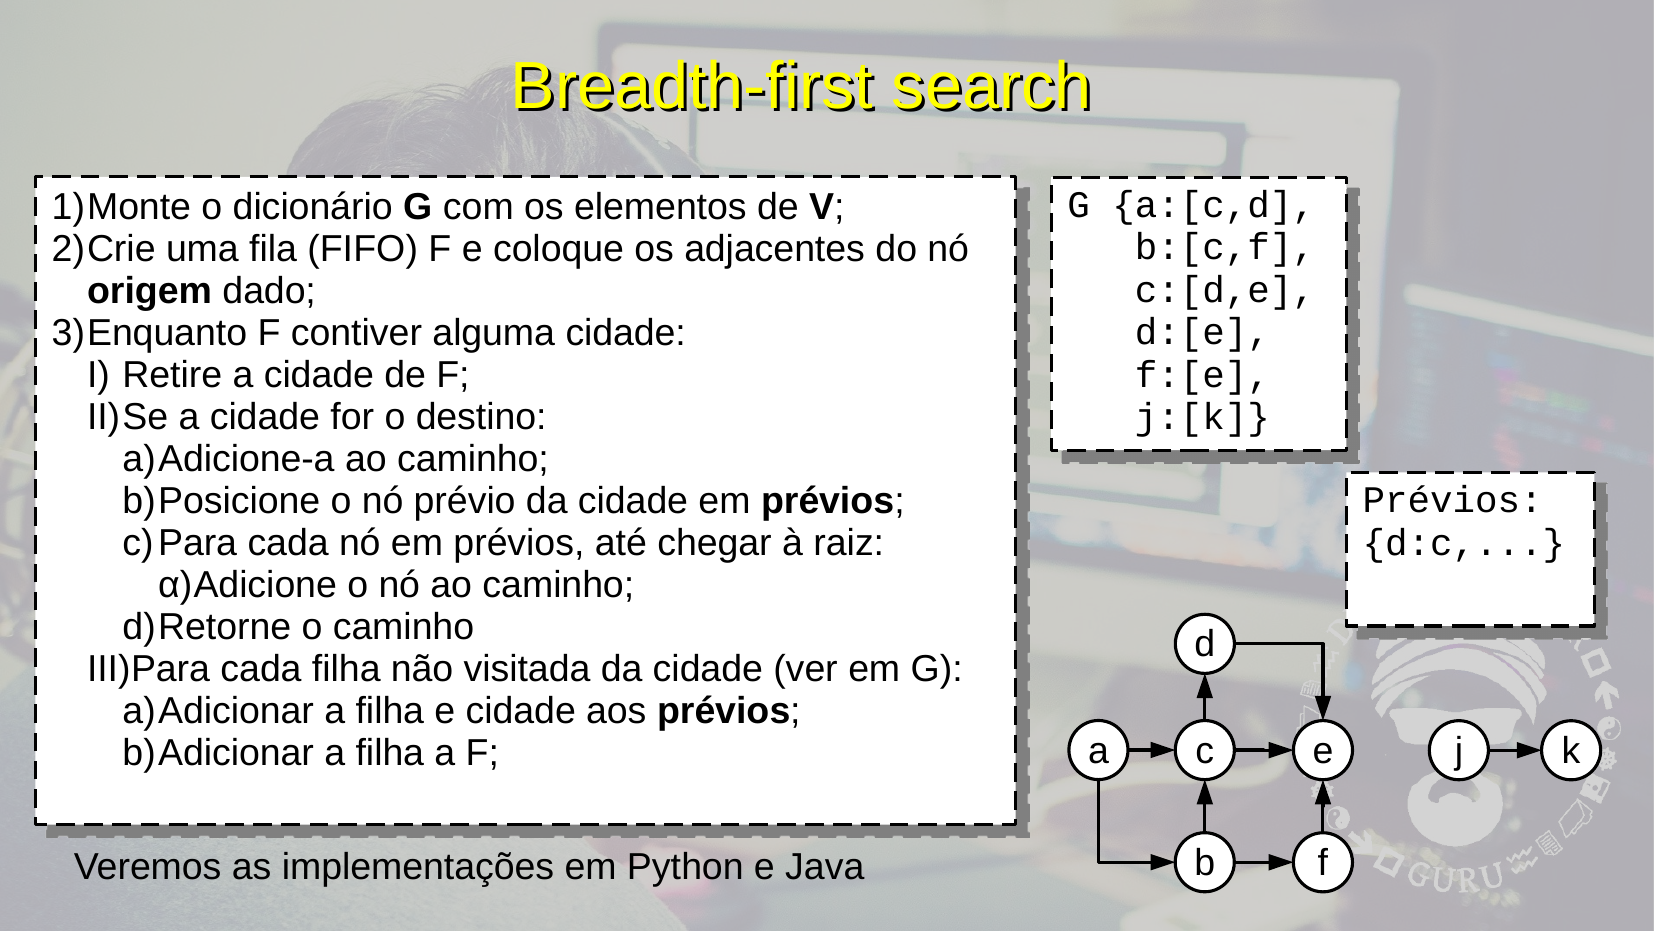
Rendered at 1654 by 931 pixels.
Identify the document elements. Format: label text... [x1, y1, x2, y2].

text_box a [1068, 720, 1128, 780]
text_box e [1293, 720, 1353, 780]
text_box k [1541, 720, 1601, 780]
text_box Breadth-first search [496, 40, 1128, 130]
text_box G {a:[c,d], b:[c,f], c:[d,e], d:[e], f:[e], j:[k]} [1051, 177, 1347, 451]
text_box d [1175, 614, 1235, 674]
text_box Prévios: {d:c,...} [1346, 472, 1595, 626]
text_box Monte o dicionário G com os elementos de V; Crie uma fila (FIFO) F e coloque os adjacentes do nó origem dado; Enquanto F contiver alguma cidade: Retire a cidade de F; Se a cidade for o destino: Adicione-a ao caminho; Posicione o nó prévio da cidade em prévios; Para cada nó em prévios, até chegar à raiz: Adicione o nó ao caminho; Retorne o caminho Para cada filha não visitada da cidade (ver em G): Adicionar a filha e cidade aos prévios; Adicionar a filha a F; [35, 176, 1016, 825]
text_box c [1175, 720, 1235, 780]
text_box Veremos as implementações em Python e Java [59, 838, 1028, 910]
text_box j [1429, 720, 1489, 780]
text_box b [1175, 832, 1235, 892]
text_box f [1293, 832, 1353, 892]
